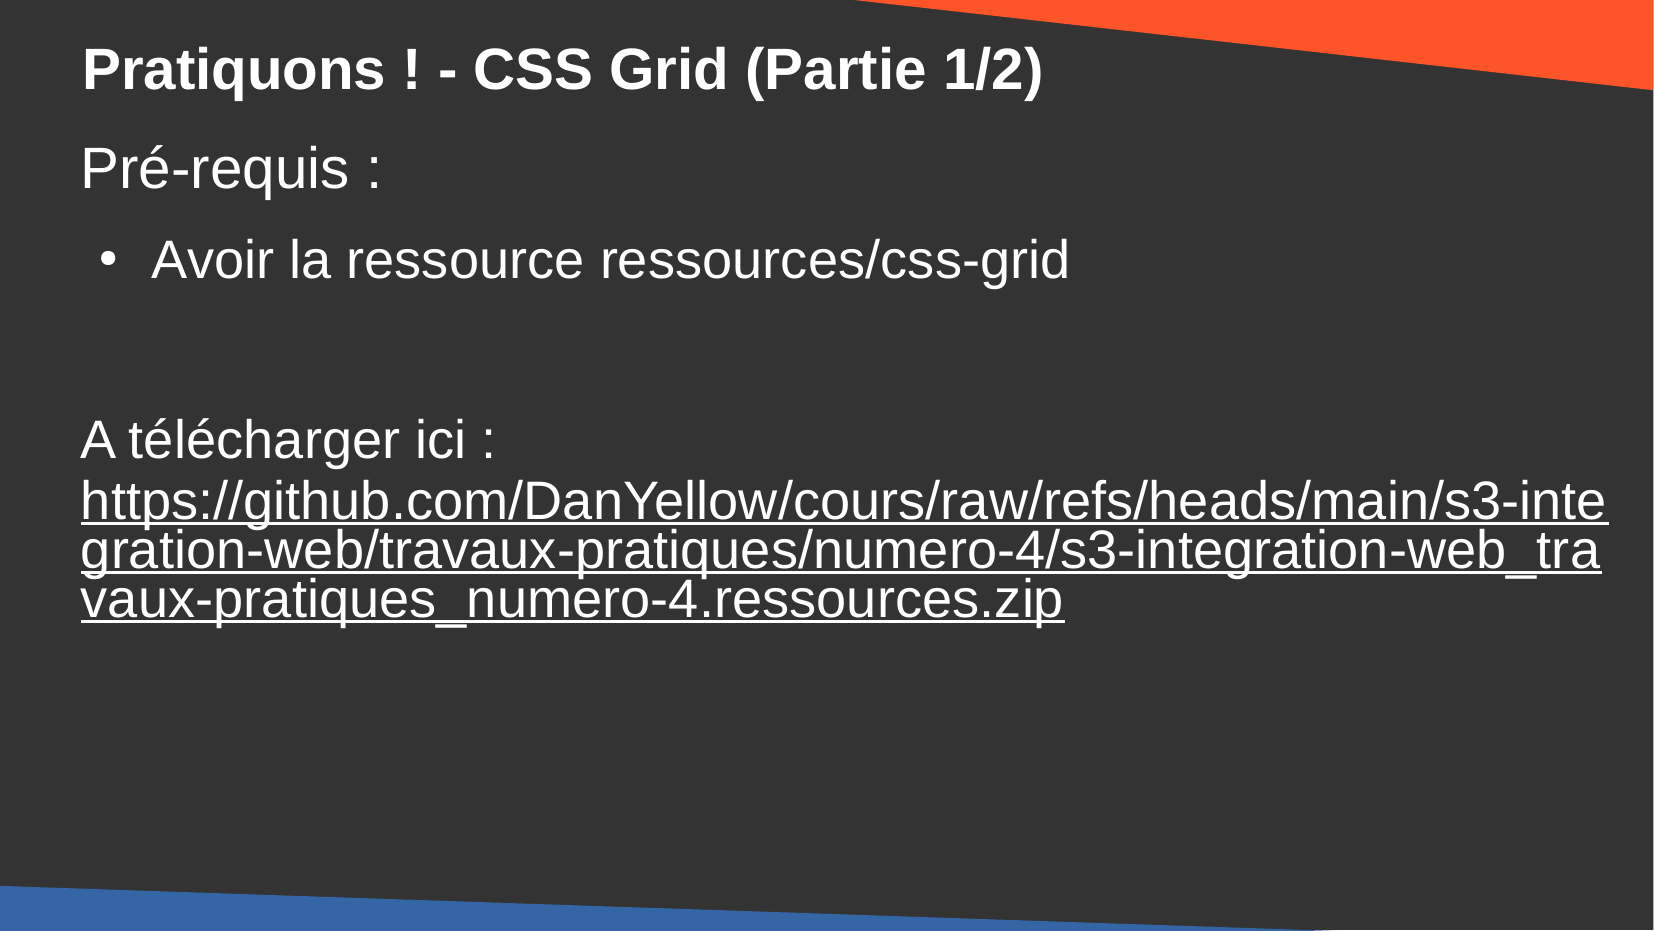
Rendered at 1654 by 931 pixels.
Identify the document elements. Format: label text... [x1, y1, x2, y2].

title Pratiquons ! - CSS Grid (Partie 1/2) [82, 37, 1571, 114]
text_box [0, 885, 1337, 931]
text_box [854, 0, 1654, 91]
list Pré-requis : Avoir la ressource ressources/css-grid A télécharger ici : https://github.com/DanYellow/cours/raw/refs/heads/main/s3-integration-web/travaux-pratiques/numero-4/s3-integration-web_travaux-pratiques_numero-4.ressources.zip [80, 135, 1620, 721]
